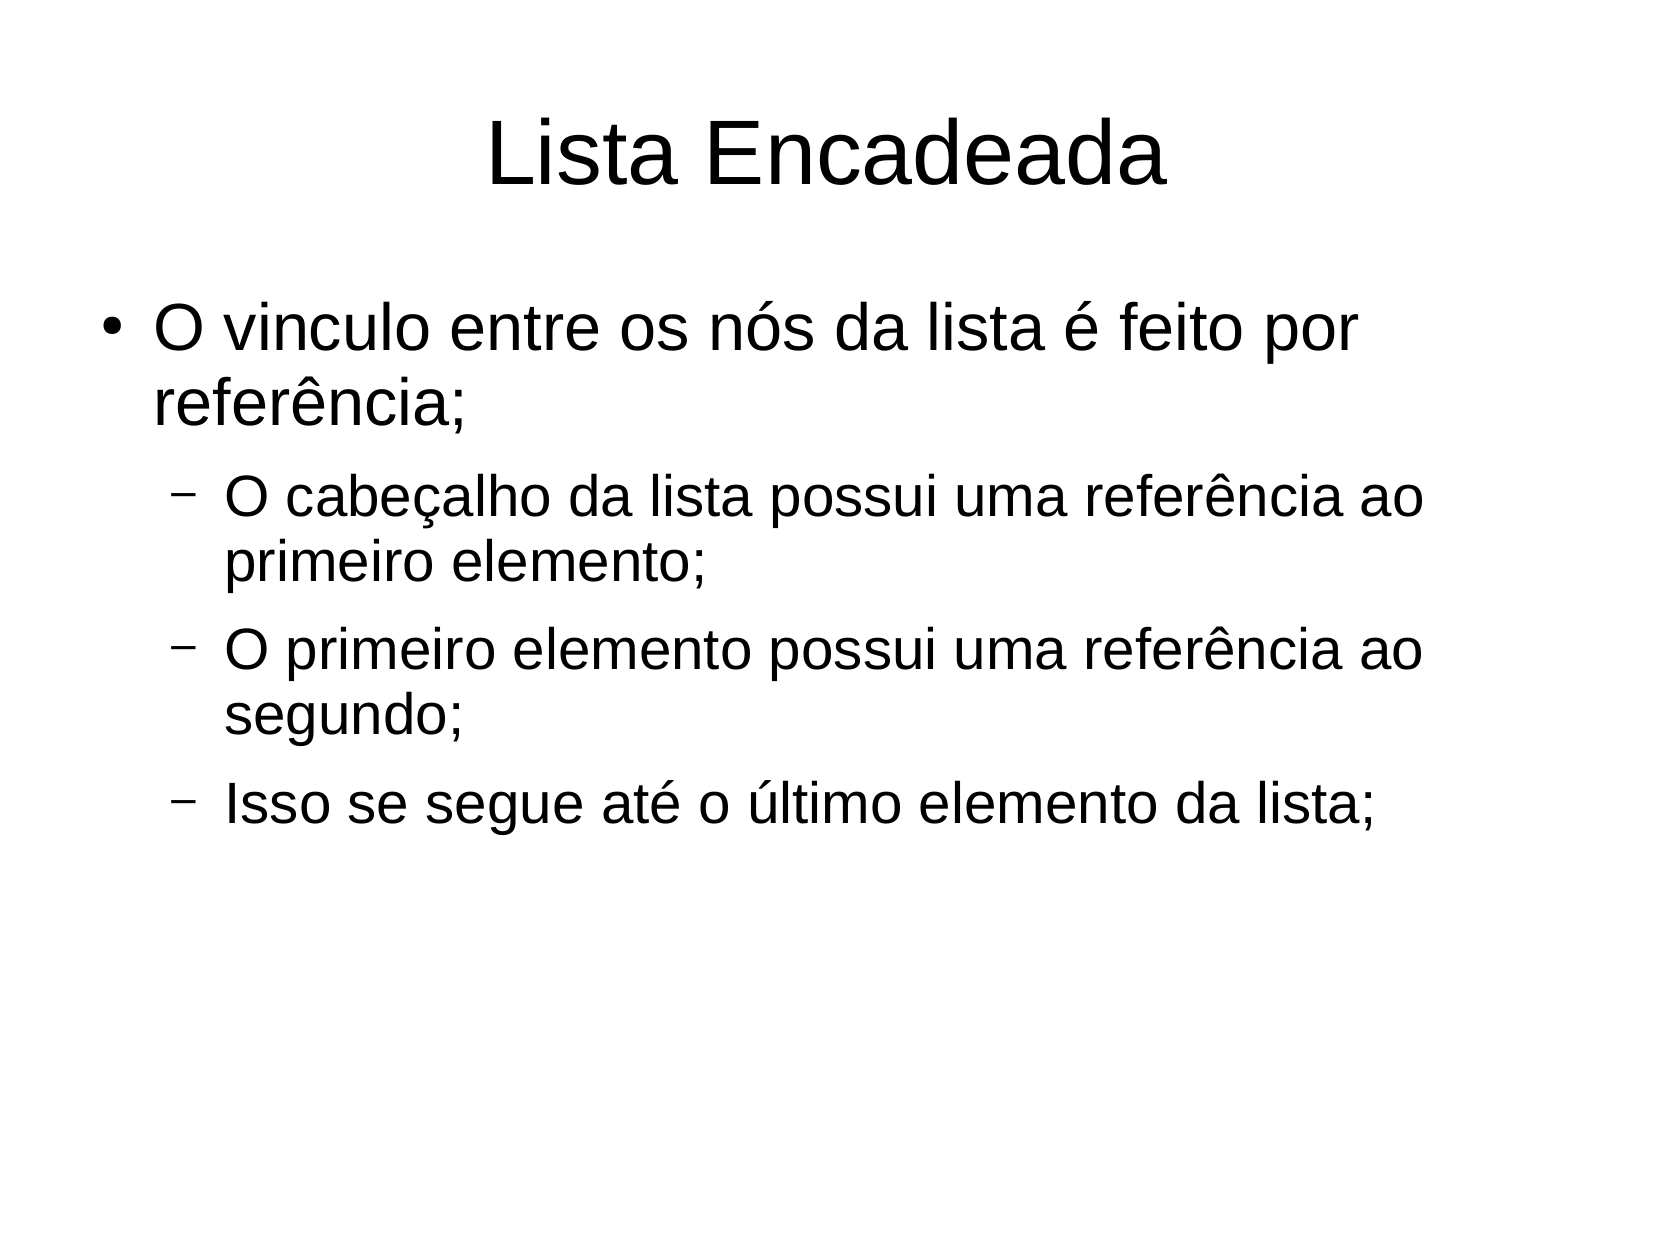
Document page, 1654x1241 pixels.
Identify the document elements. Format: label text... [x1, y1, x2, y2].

title Lista Encadeada [82, 49, 1571, 257]
list O vinculo entre os nós da lista é feito por referência; O cabeçalho da lista possui uma referência ao primeiro elemento; O primeiro elemento possui uma referência ao segundo; Isso se segue até o último elemento da lista; [82, 290, 1571, 1010]
